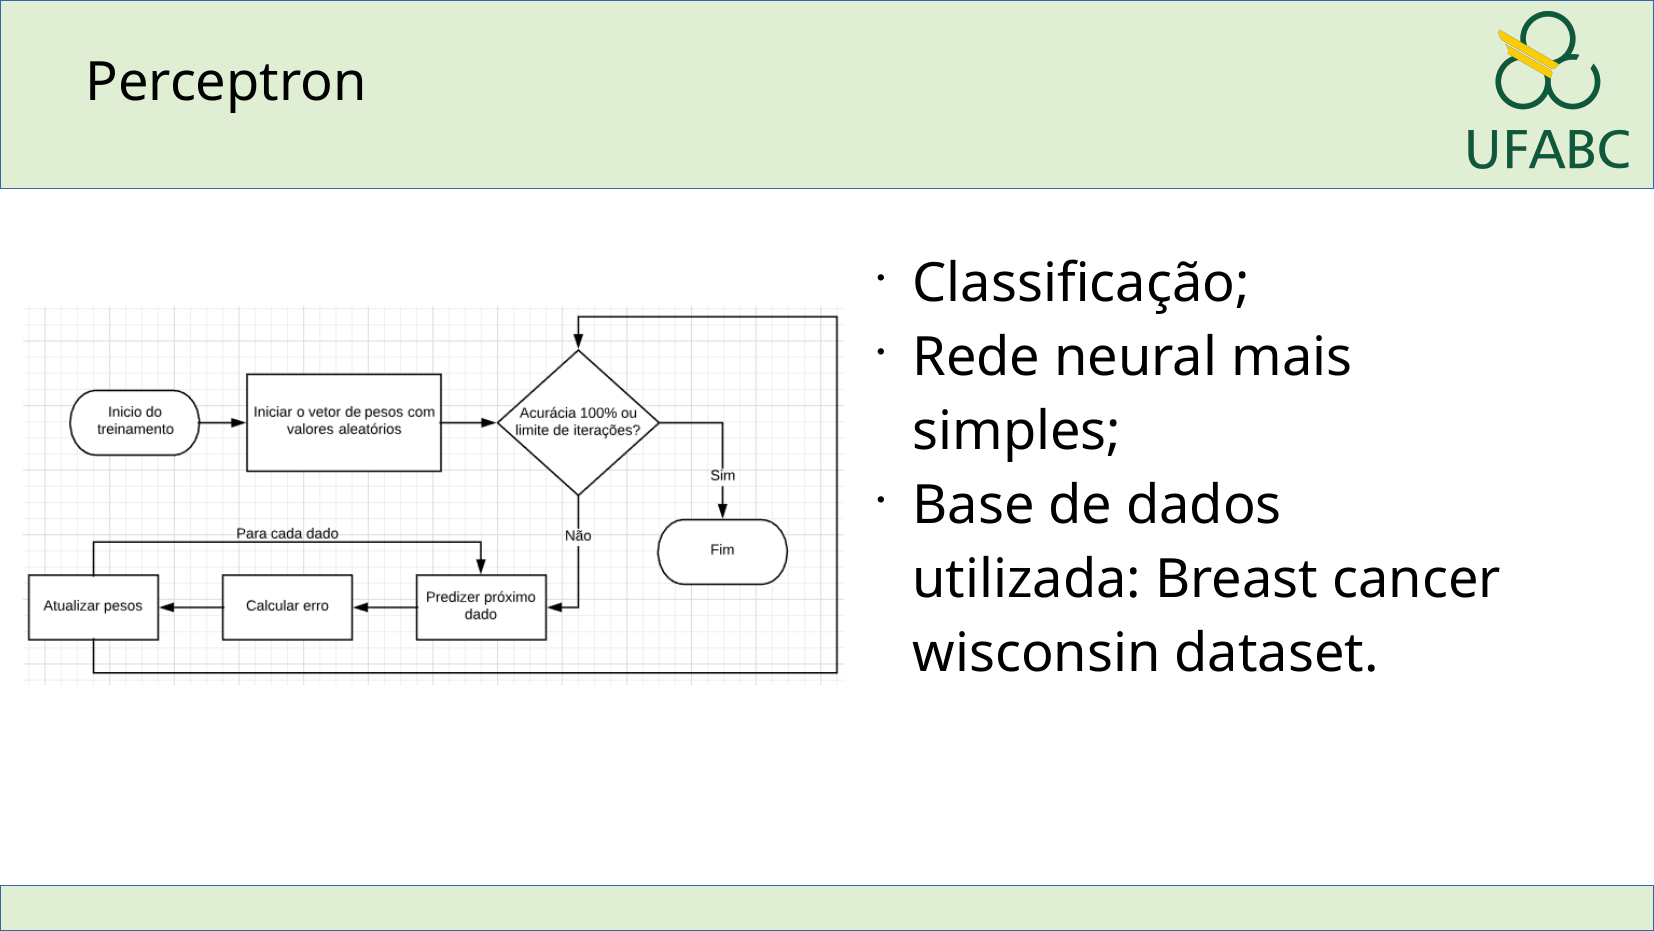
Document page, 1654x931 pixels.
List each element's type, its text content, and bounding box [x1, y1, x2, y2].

picture [1464, 11, 1630, 181]
text_box Classificação; Rede neural mais simples; Base de dados utilizada: Breast cancer wisconsin dataset. [862, 236, 1536, 769]
picture [23, 306, 844, 686]
text_box [0, 885, 1654, 931]
text_box [0, 0, 1654, 189]
text_box Perceptron [70, 35, 427, 157]
